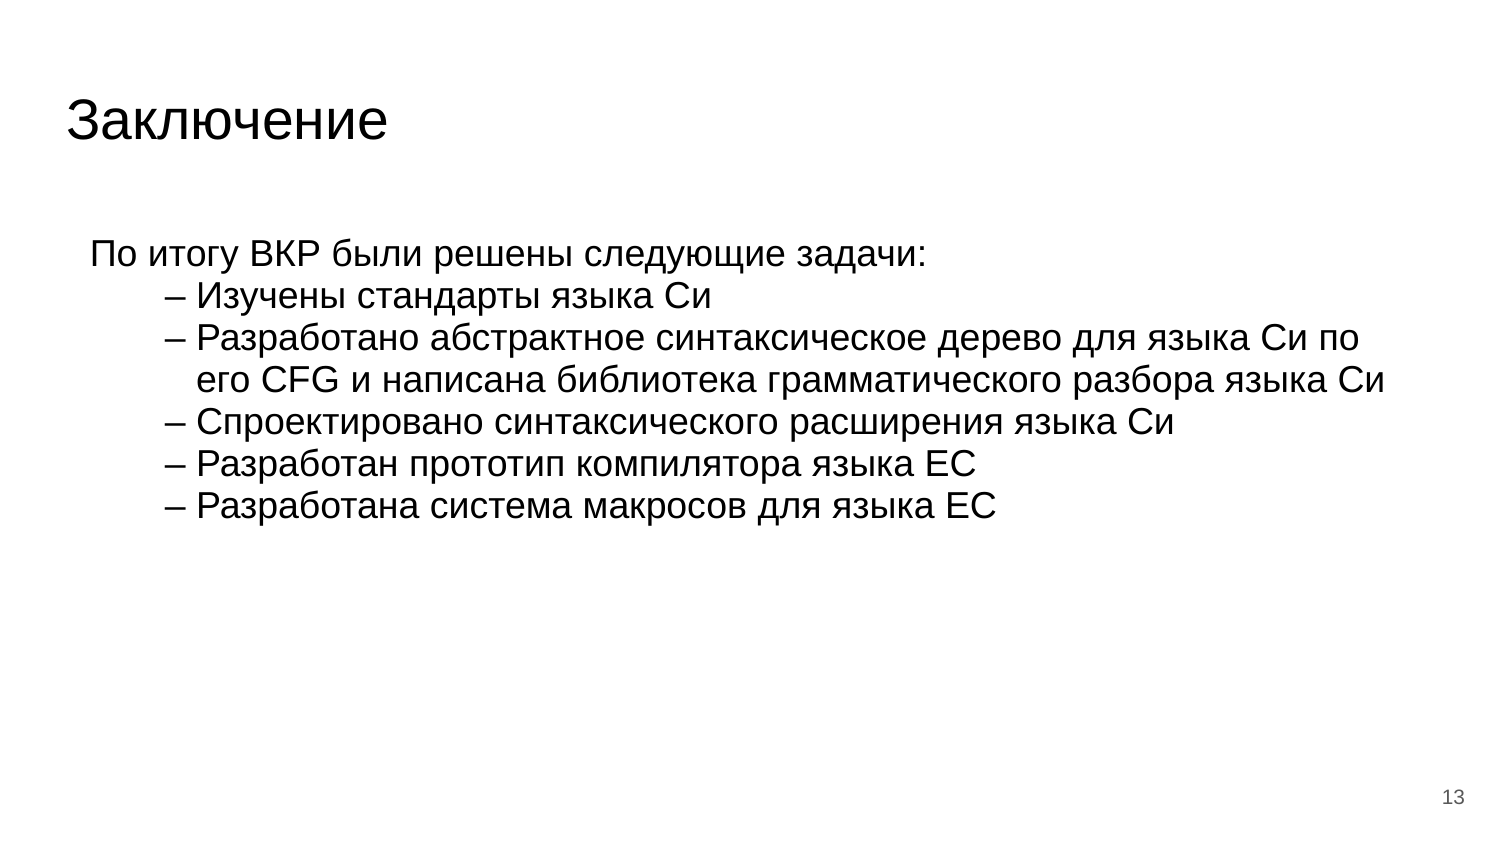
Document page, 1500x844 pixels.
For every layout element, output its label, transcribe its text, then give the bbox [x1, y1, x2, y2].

title Заключение [51, 72, 1449, 167]
text_box По итогу ВКР были решены следующие задачи: – Изучены стандарты языка Си – Разработано абстрактное синтаксическое дерево для языка Си по его CFG и написана библиотека грамматического разбора языка Си – Спроектировано синтаксического расширения языка Си – Разработан прототип компилятора языка EC – Разработана система макросов для языка EC [75, 225, 1426, 713]
